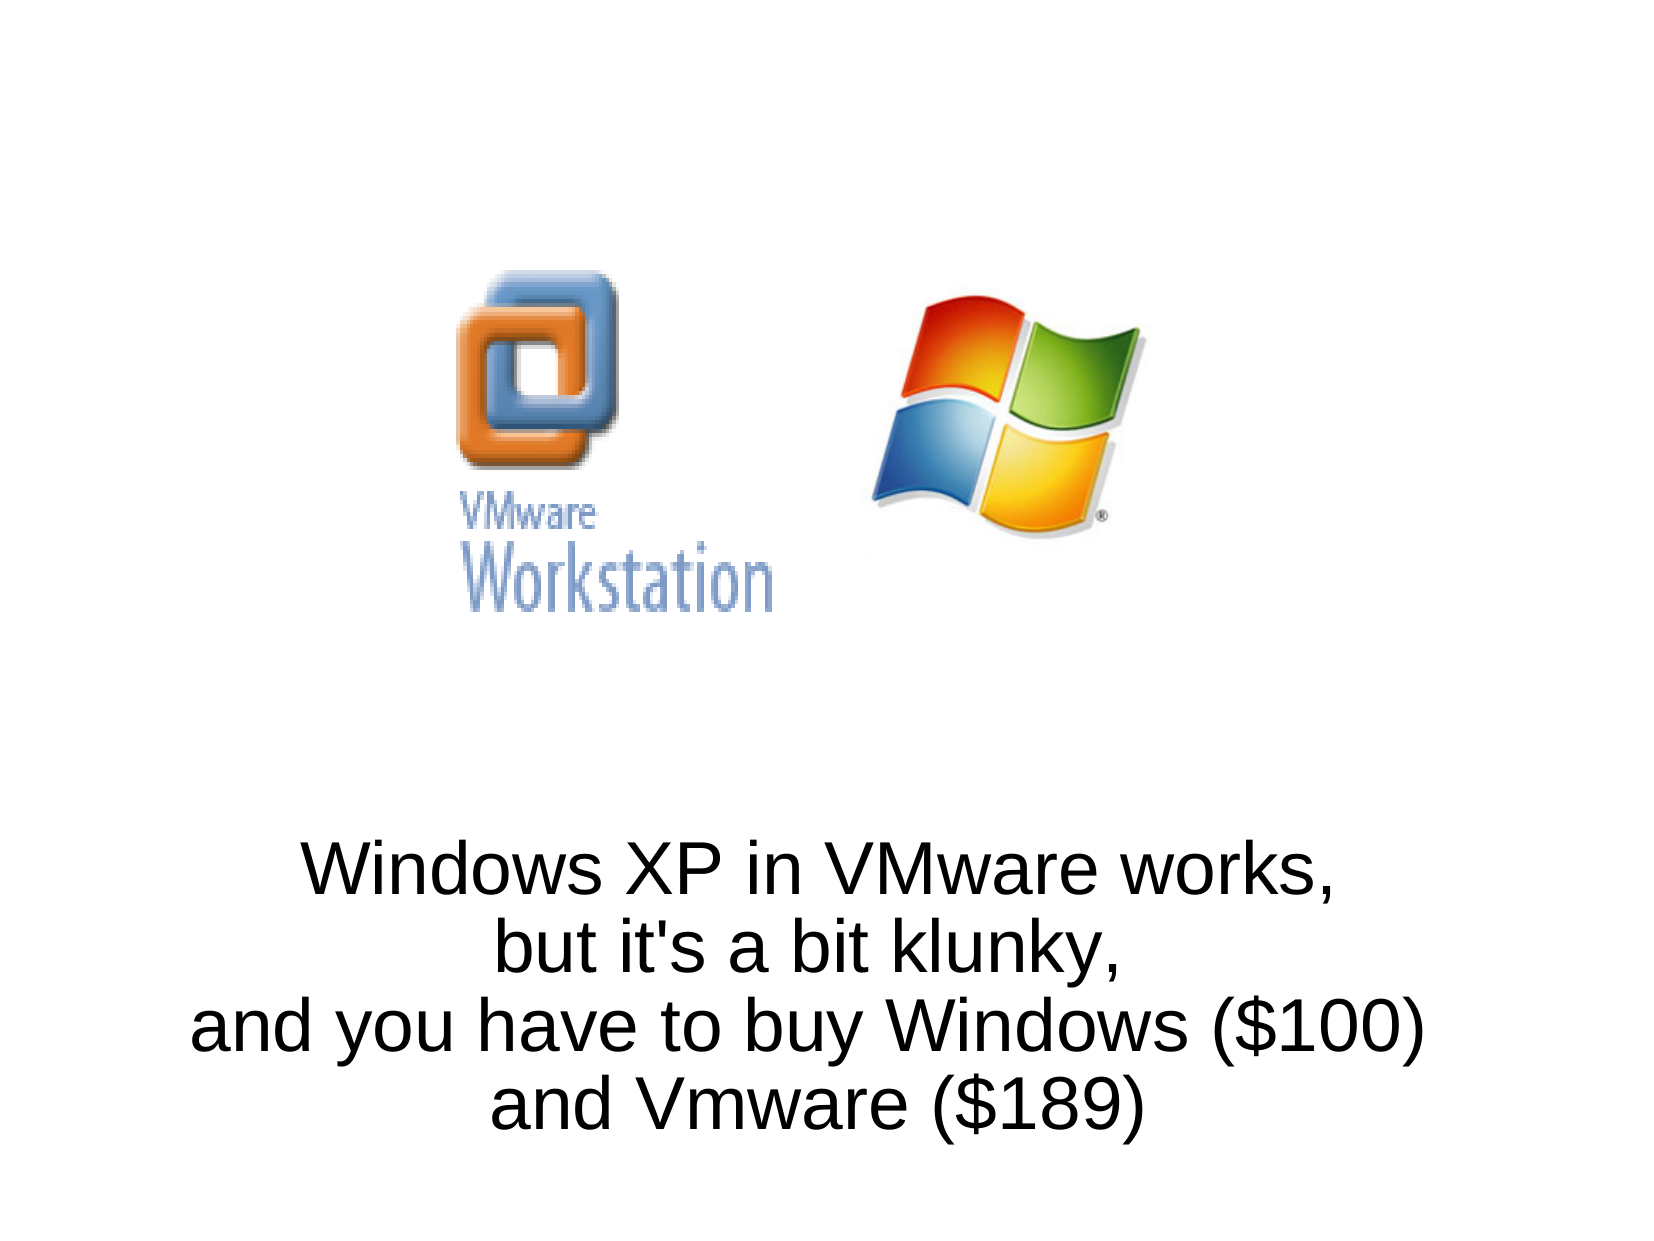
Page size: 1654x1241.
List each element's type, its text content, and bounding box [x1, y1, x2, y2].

title Windows XP in VMware works, but it's a bit klunky, and you have to buy Windows ($100) and Vmware ($189) [74, 829, 1563, 1148]
picture [440, 262, 813, 638]
picture [849, 274, 1163, 563]
